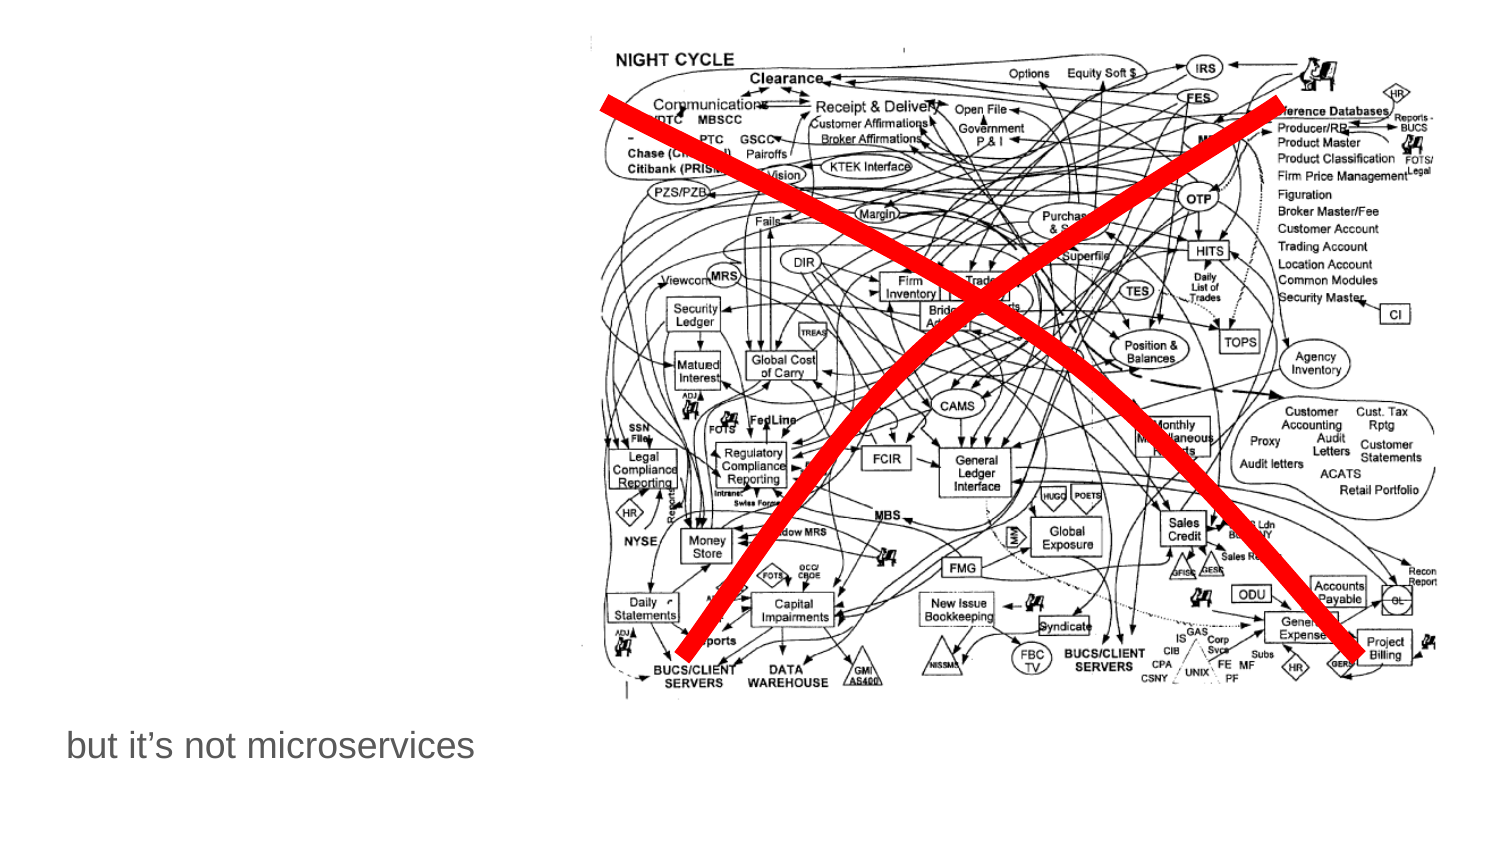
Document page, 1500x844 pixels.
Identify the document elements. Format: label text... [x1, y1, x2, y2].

picture [568, 24, 1466, 719]
list but it’s not microservices [51, 694, 1036, 794]
